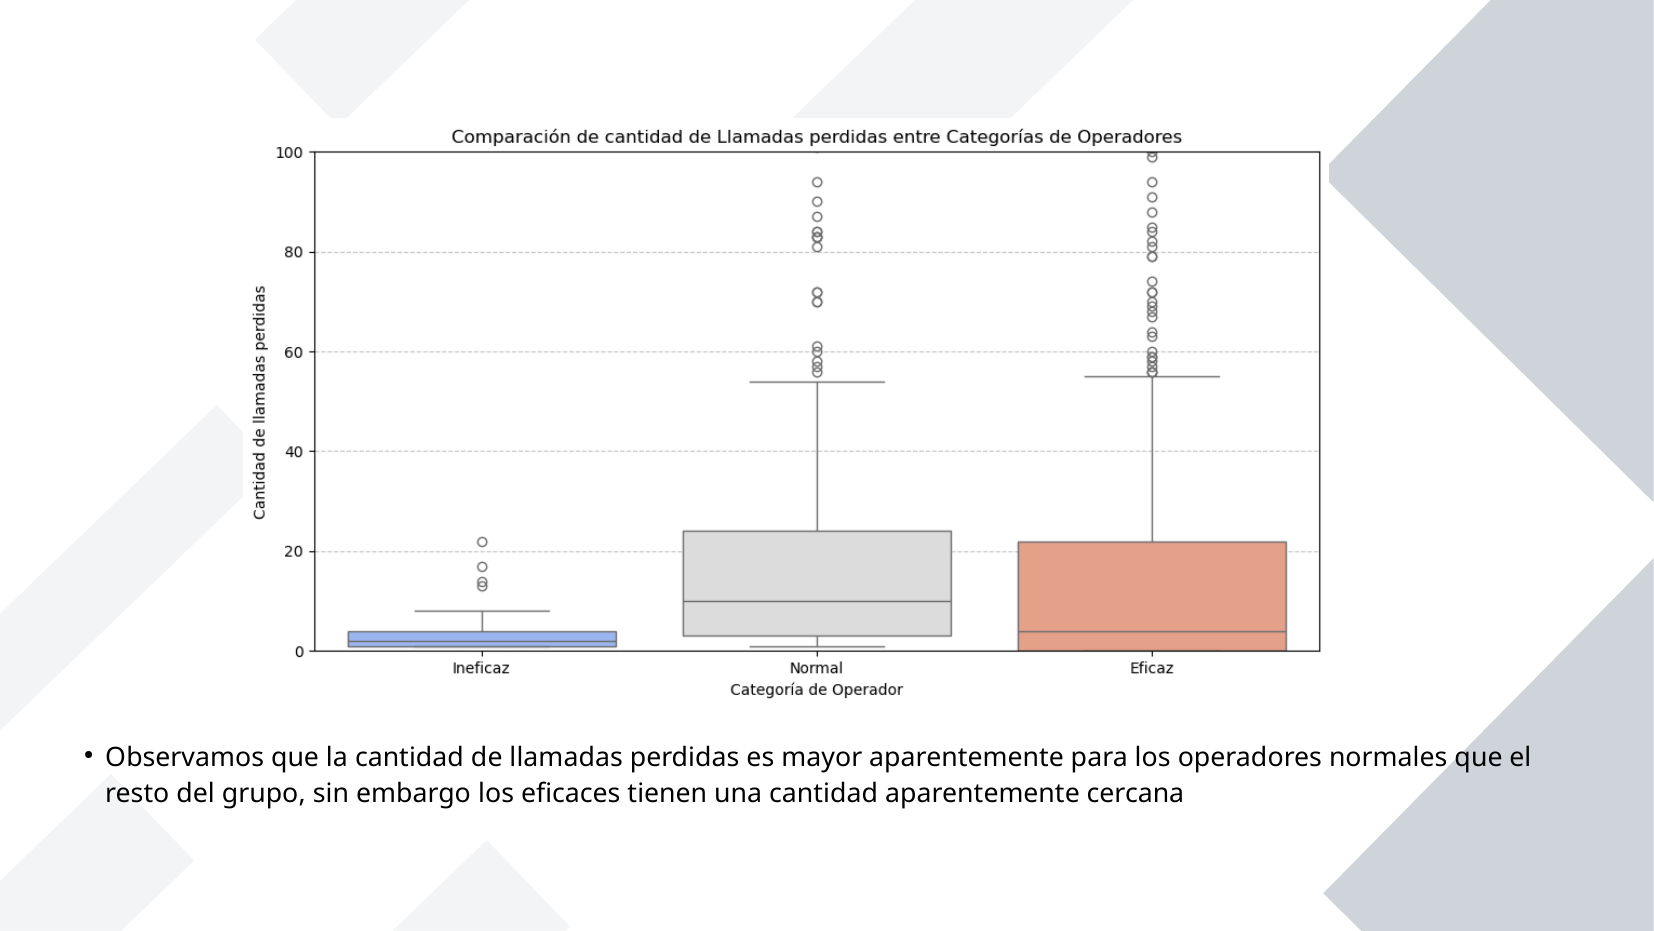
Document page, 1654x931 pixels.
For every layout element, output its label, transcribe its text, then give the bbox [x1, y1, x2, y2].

list Observamos que la cantidad de llamadas perdidas es mayor aparentemente para los operadores normales que el resto del grupo, sin embargo los eficaces tienen una cantidad aparentemente cercana [76, 738, 1565, 835]
picture [243, 118, 1329, 709]
